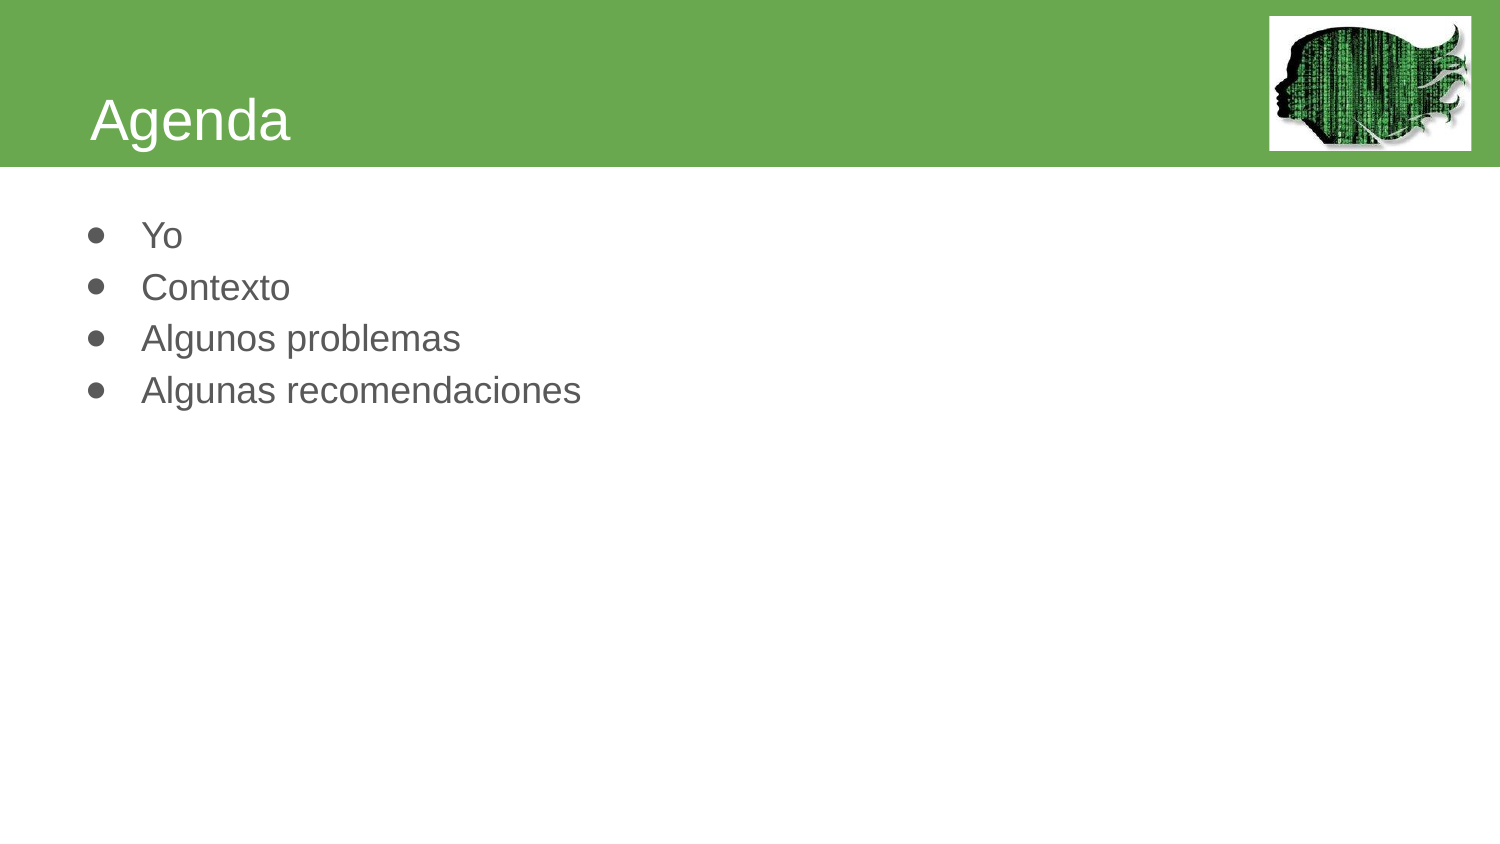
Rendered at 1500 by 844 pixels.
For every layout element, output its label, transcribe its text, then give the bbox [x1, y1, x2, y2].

picture [1269, 16, 1472, 151]
title Agenda [0, 0, 1500, 167]
list Yo Contexto Algunos problemas Algunas recomendaciones [51, 189, 1449, 750]
